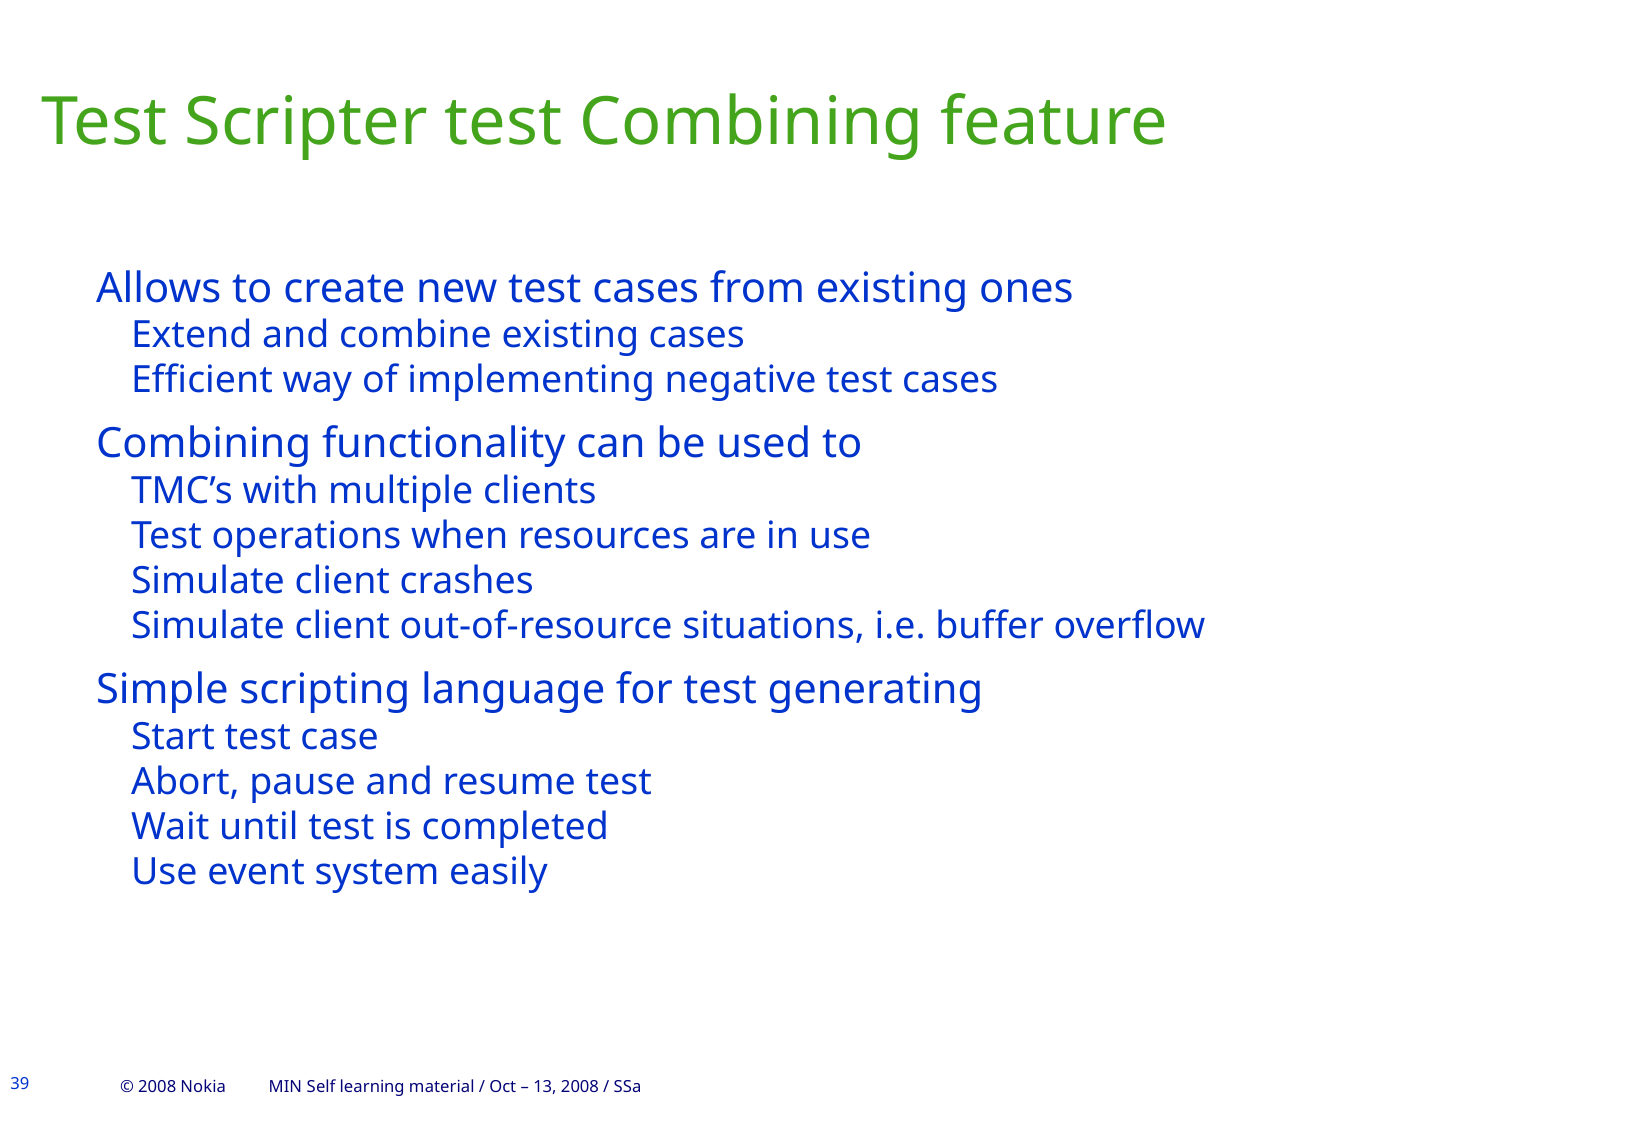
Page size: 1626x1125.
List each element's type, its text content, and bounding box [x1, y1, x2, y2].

list Allows to create new test cases from existing ones Extend and combine existing cases Efficient way of implementing negative test cases Combining functionality can be used to TMC’s with multiple clients Test operations when resources are in use Simulate client crashes Simulate client out-of-resource situations, i.e. buffer overflow Simple scripting language for test generating Start test case Abort, pause and resume test Wait until test is completed Use event system easily [81, 262, 1544, 1006]
title Test Scripter test Combining feature [41, 70, 1504, 174]
